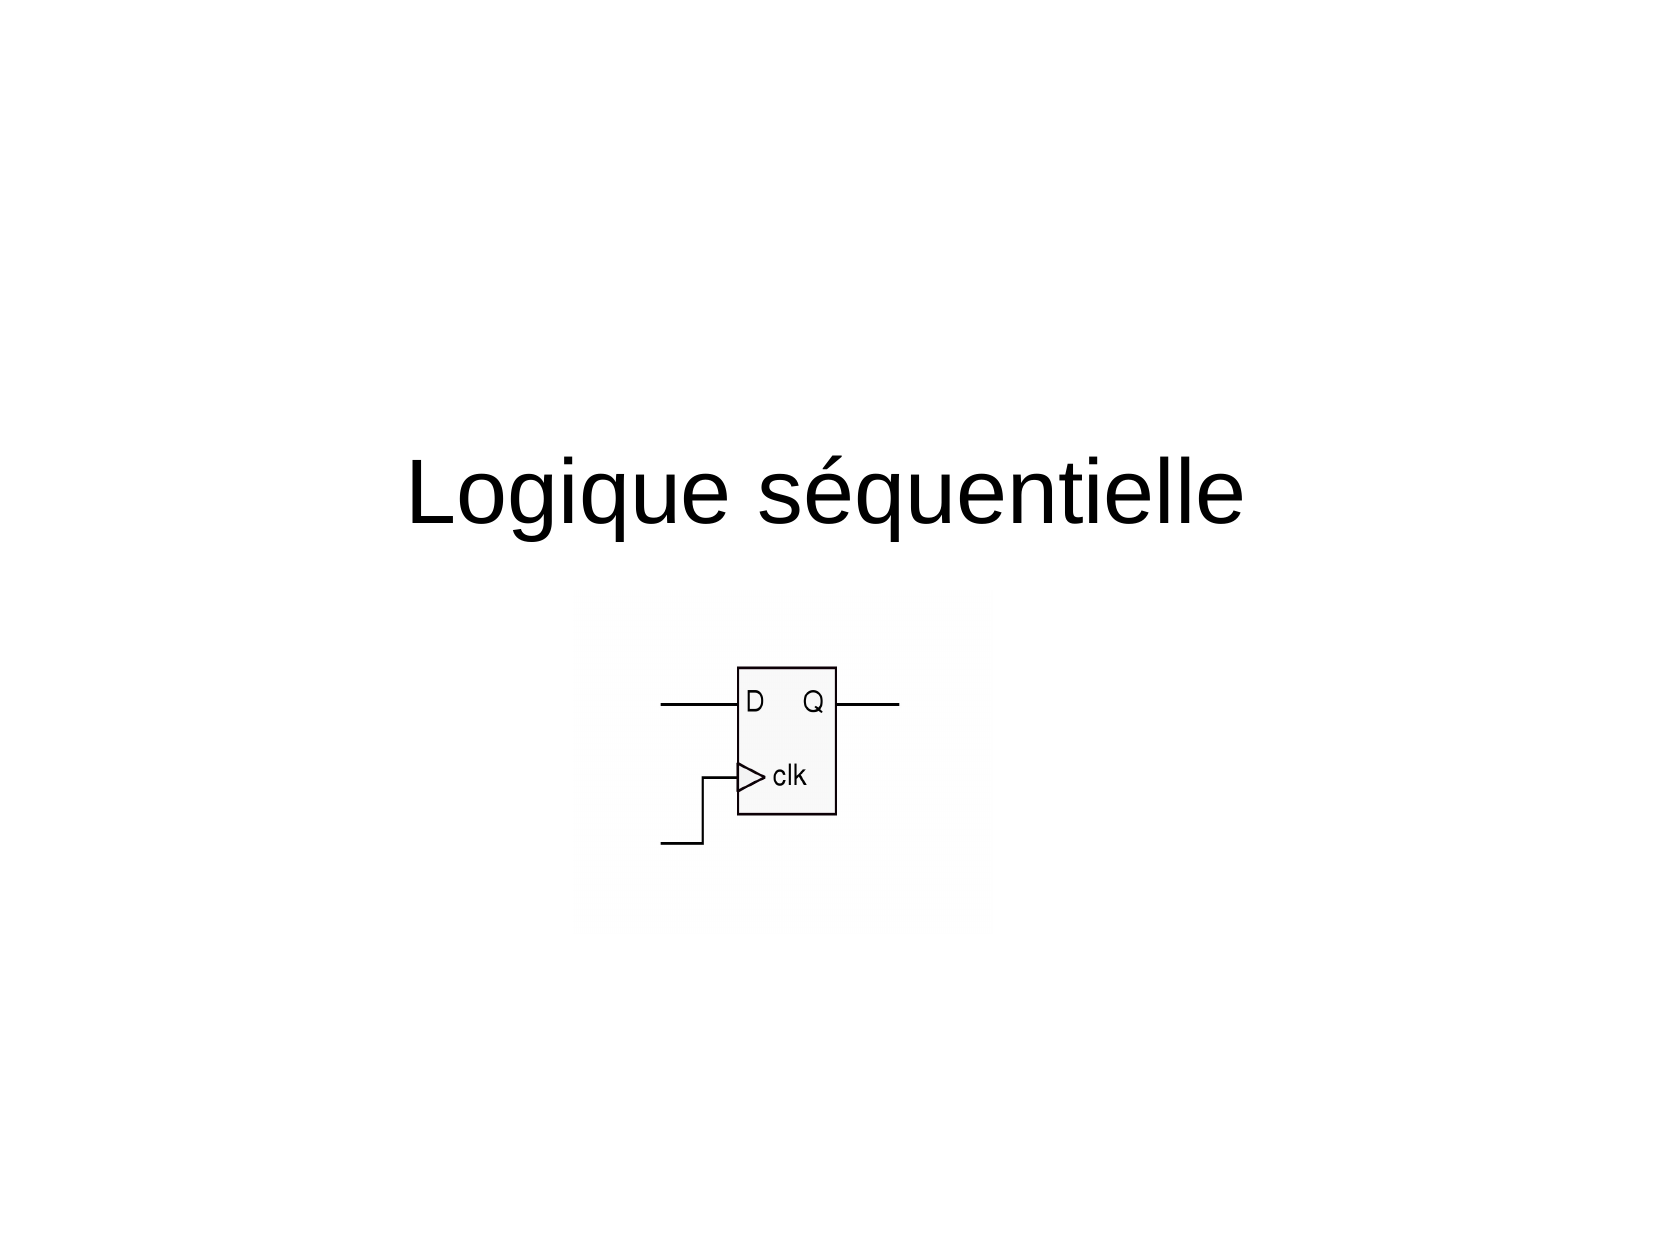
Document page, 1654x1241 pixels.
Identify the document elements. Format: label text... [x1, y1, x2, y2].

subtitle Logique séquentielle [82, 49, 1571, 1010]
picture [573, 590, 993, 934]
